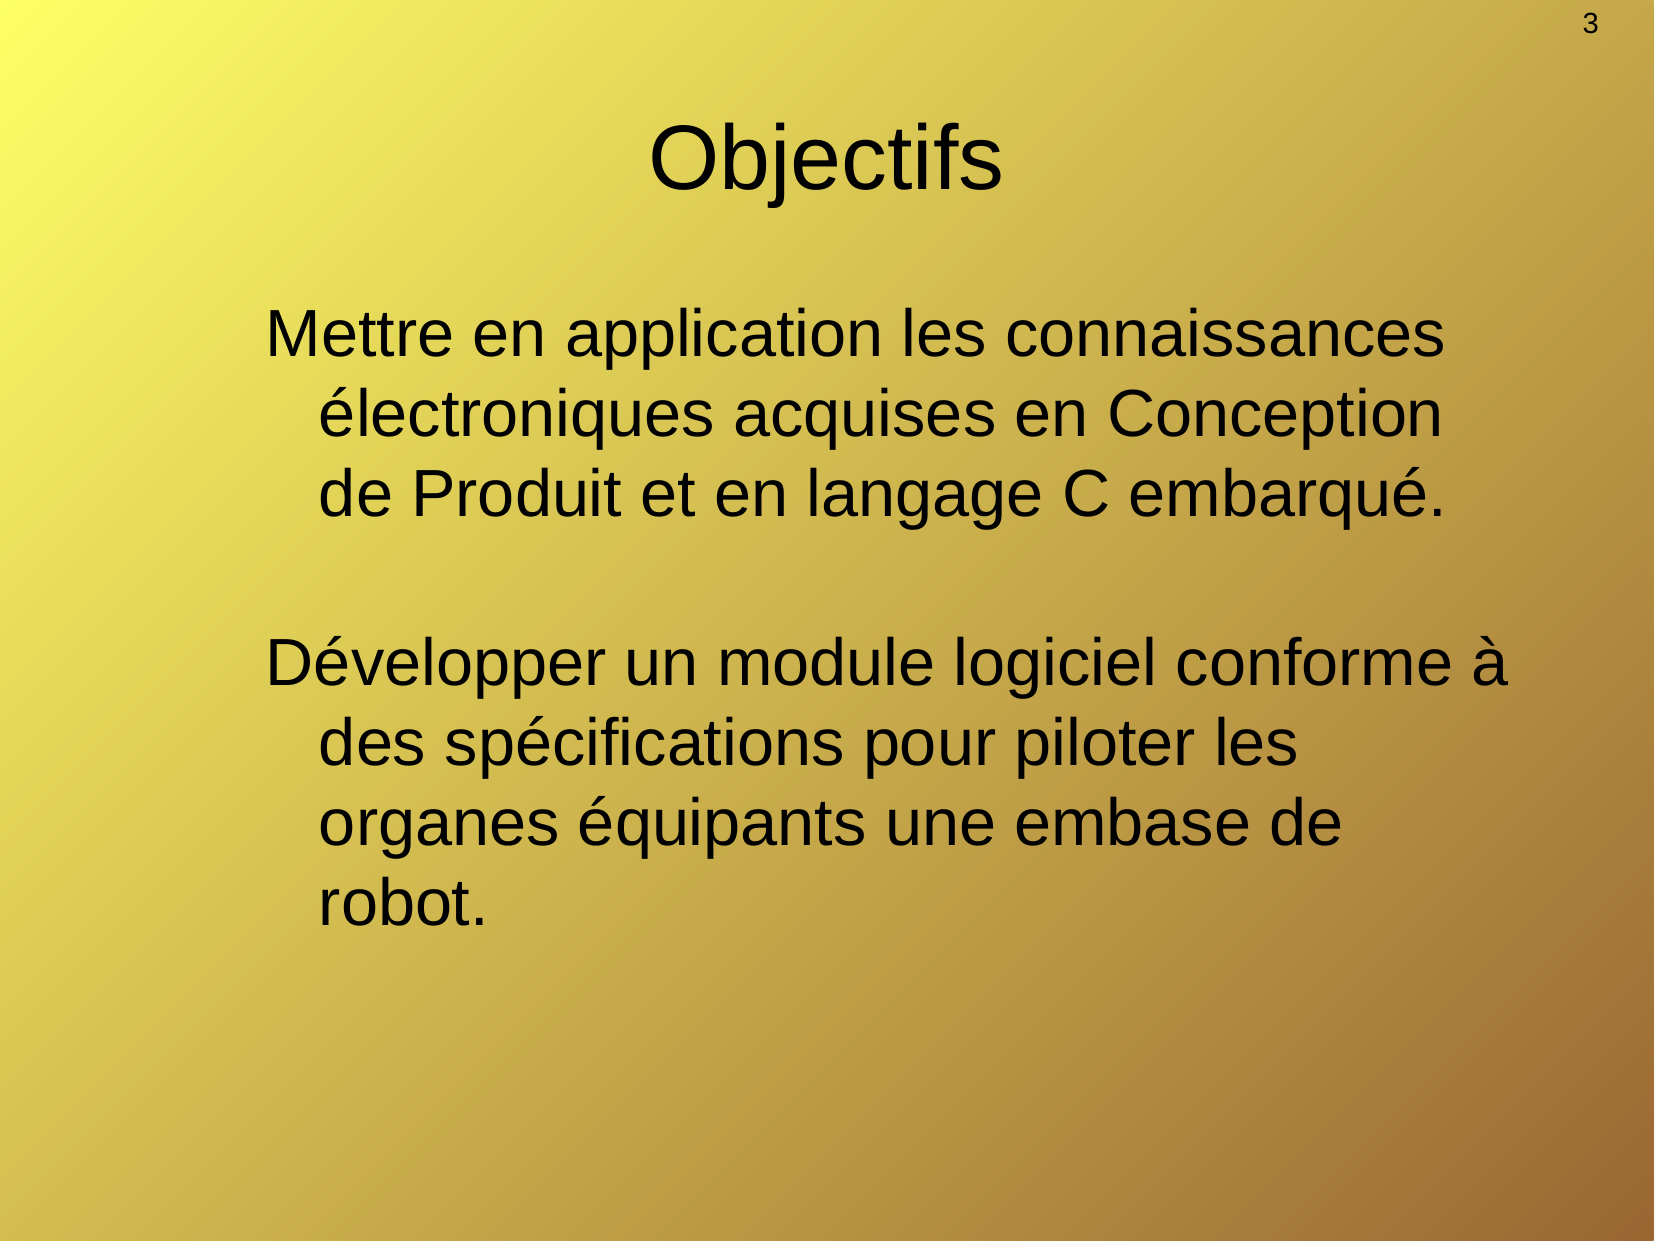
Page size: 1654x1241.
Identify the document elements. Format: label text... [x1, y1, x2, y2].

text_box <numéro> [1567, 0, 1654, 48]
title Objectifs [82, 49, 1571, 257]
list Mettre en application les connaissances électroniques acquises en Conception de Produit et en langage C embarqué. Développer un module logiciel conforme à des spécifications pour piloter les organes équipants une embase de robot. [177, 290, 1521, 1109]
